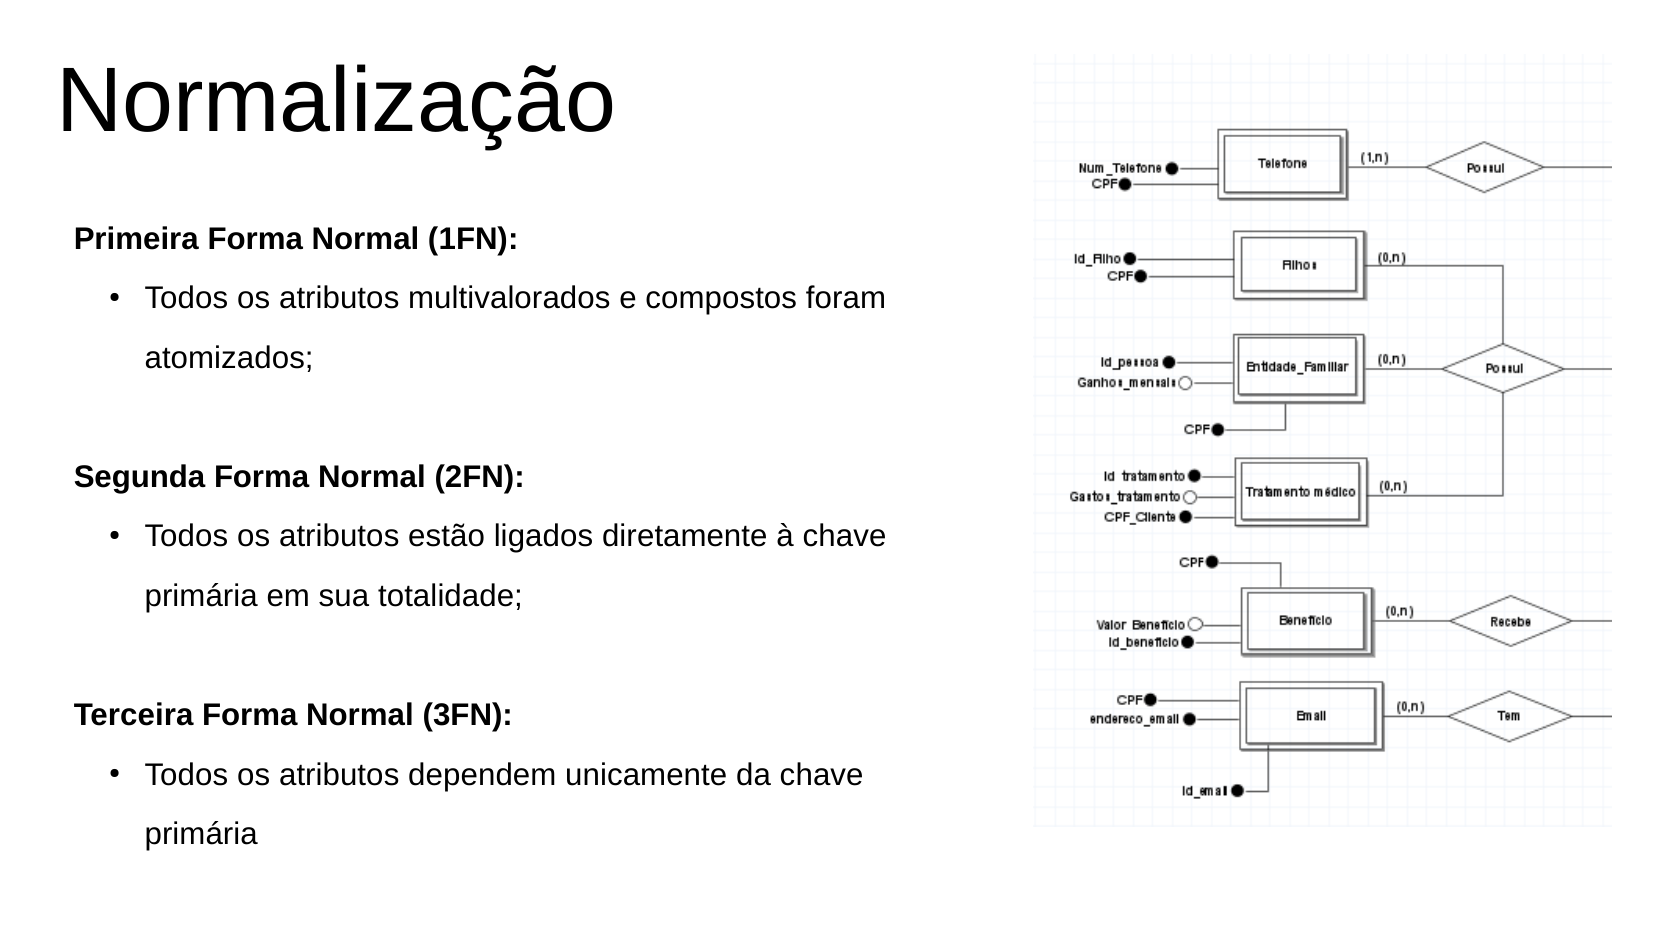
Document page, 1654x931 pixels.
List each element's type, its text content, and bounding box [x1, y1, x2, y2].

text_box Primeira Forma Normal (1FN): Todos os atributos multivalorados e compostos foram atomizados; Segunda Forma Normal (2FN): Todos os atributos estão ligados diretamente à chave primária em sua totalidade; Terceira Forma Normal (3FN): Todos os atributos dependem unicamente da chave primária [59, 213, 916, 859]
title Normalização [53, 21, 621, 178]
picture [1033, 54, 1612, 827]
